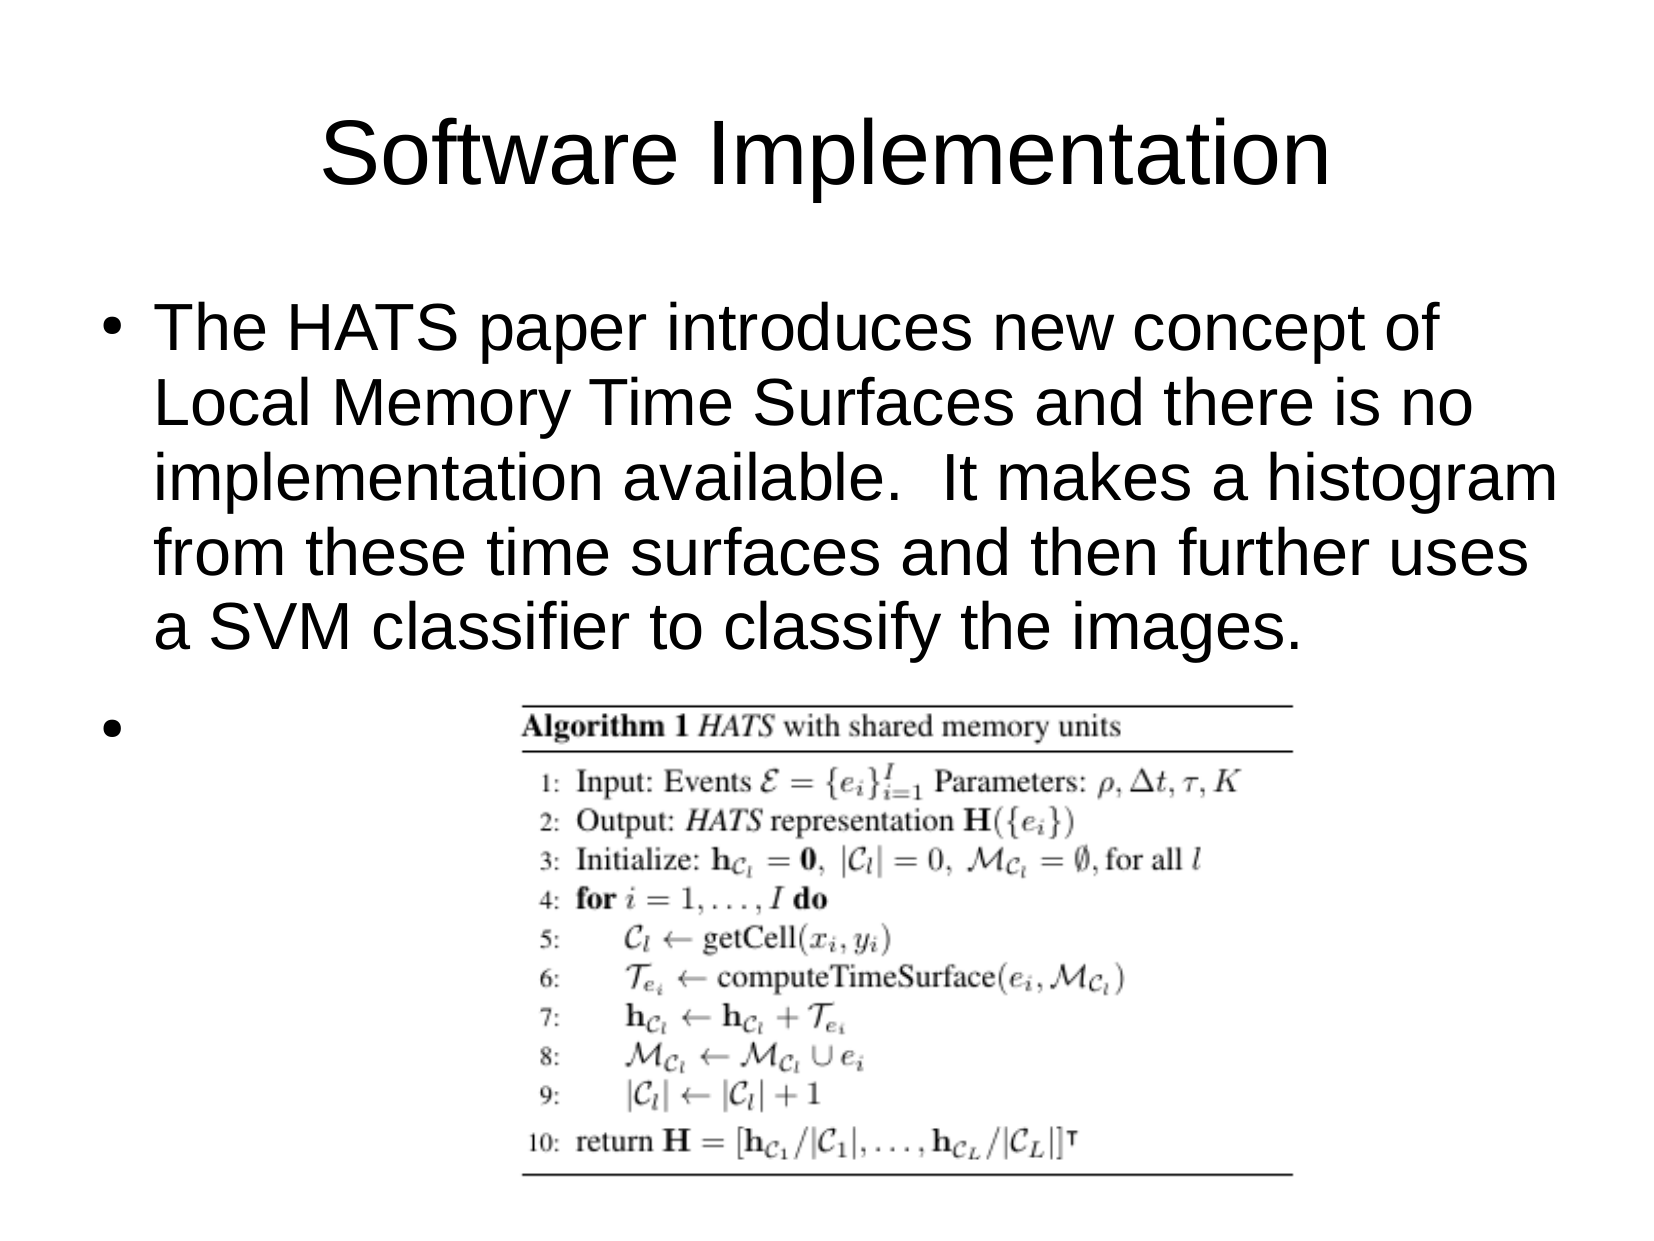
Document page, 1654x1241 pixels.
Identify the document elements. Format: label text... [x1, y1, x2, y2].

list The HATS paper introduces new concept of Local Memory Time Surfaces and there is no implementation available. It makes a histogram from these time surfaces and then further uses a SVM classifier to classify the images. [82, 290, 1571, 1010]
title Software Implementation [82, 49, 1571, 257]
picture [496, 673, 1312, 1201]
